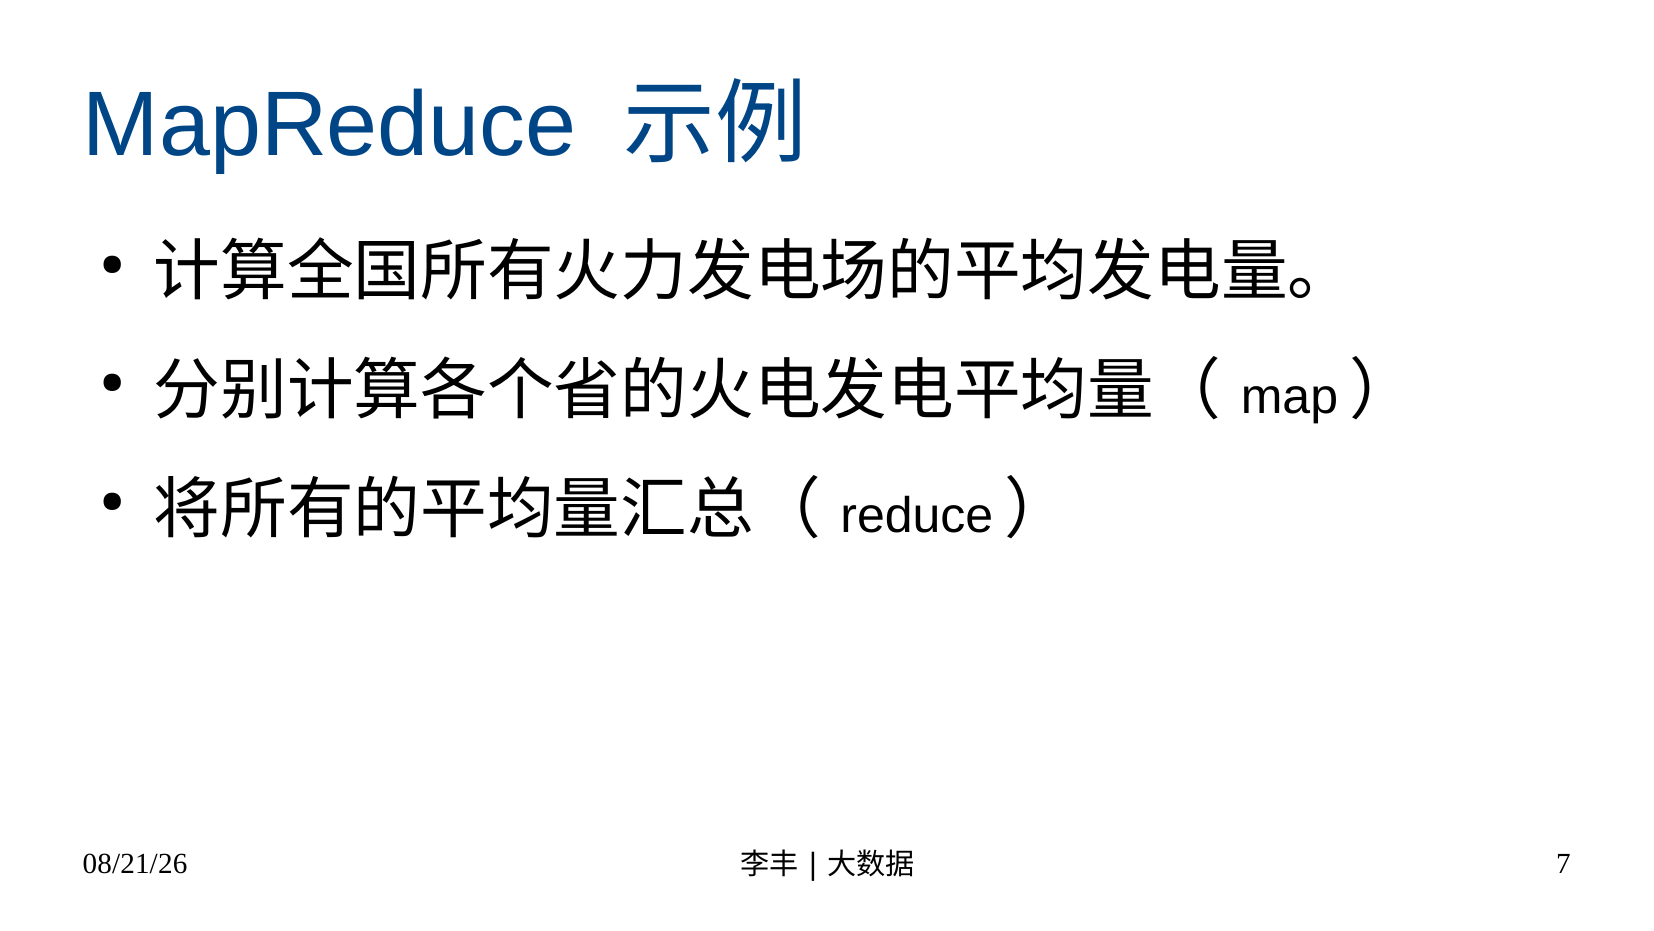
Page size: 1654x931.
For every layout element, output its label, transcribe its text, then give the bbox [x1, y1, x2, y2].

title MapReduce 示例 [82, 63, 1264, 167]
list 计算全国所有火力发电场的平均发电量。 分别计算各个省的火电发电平均量（map） 将所有的平均量汇总（reduce） [82, 217, 1571, 758]
